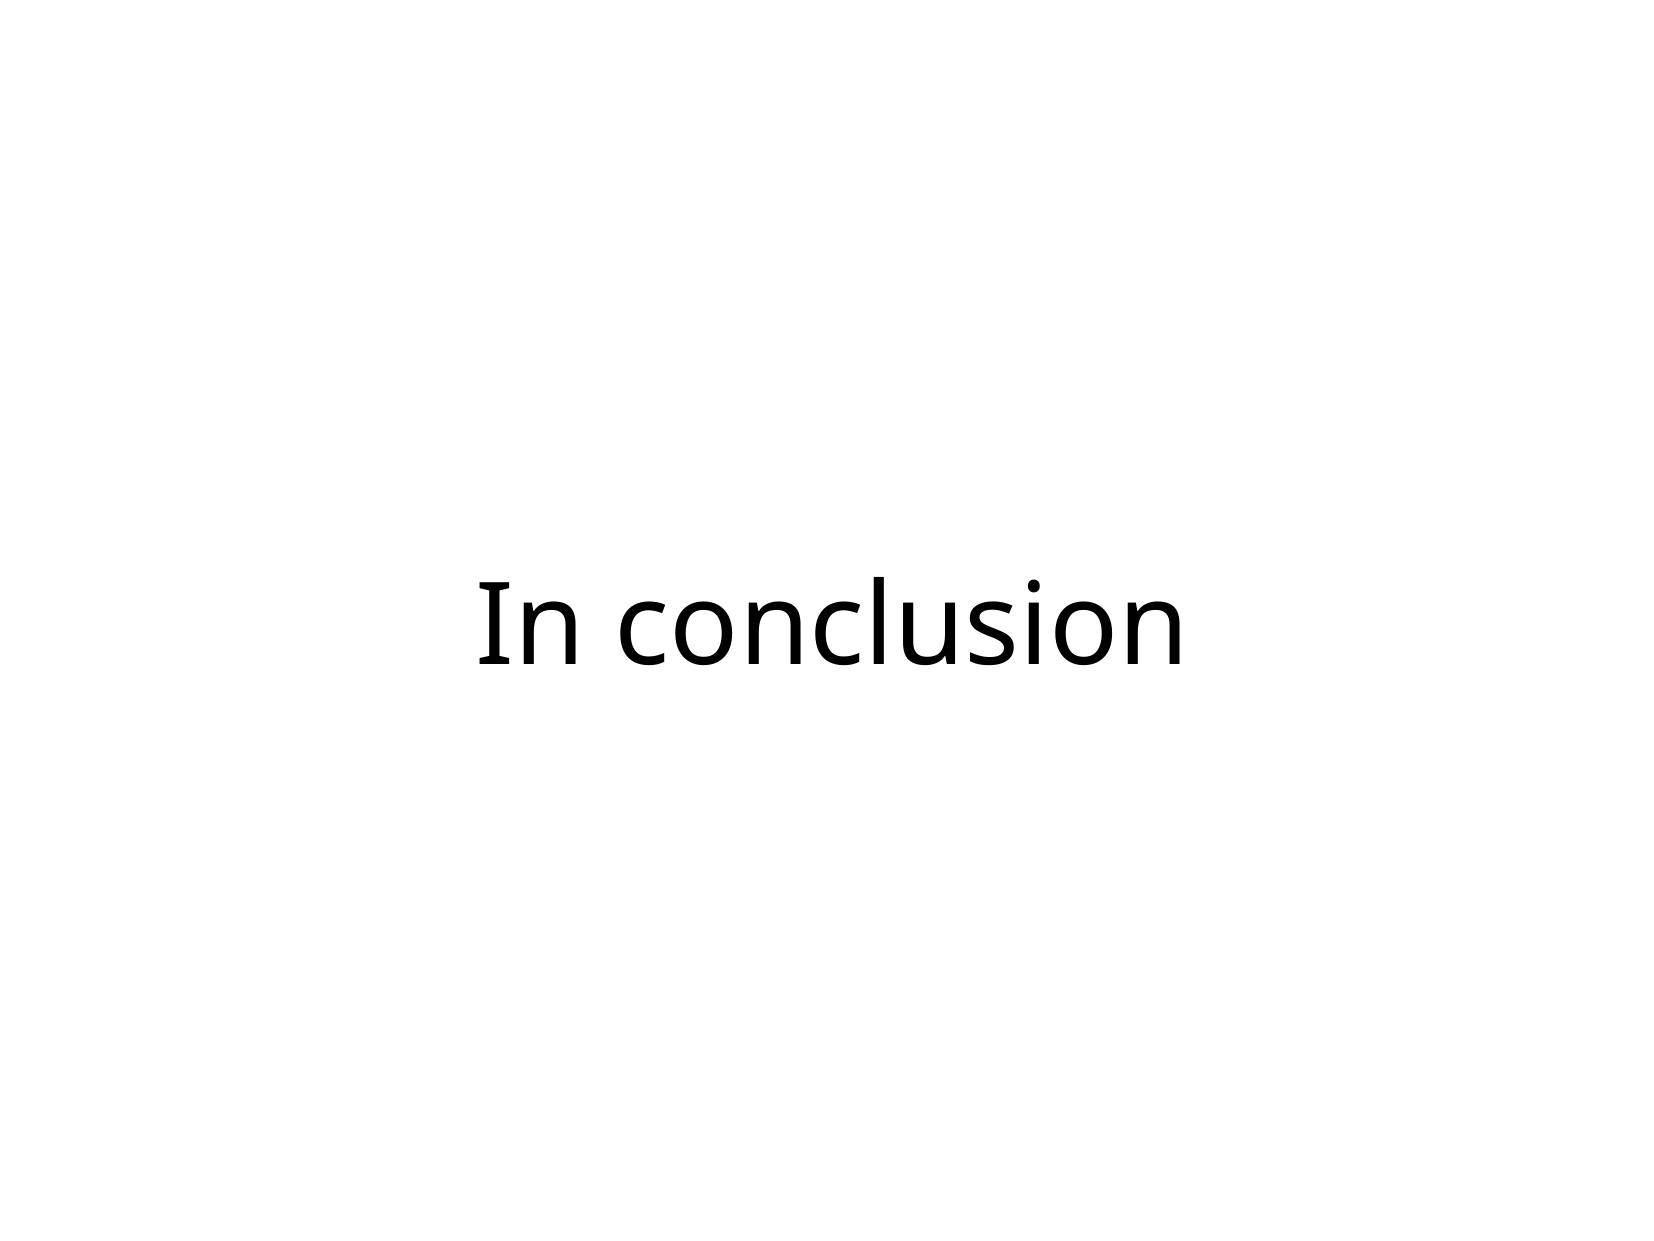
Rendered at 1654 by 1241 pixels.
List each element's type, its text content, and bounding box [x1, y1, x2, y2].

title In conclusion [30, 487, 1636, 754]
